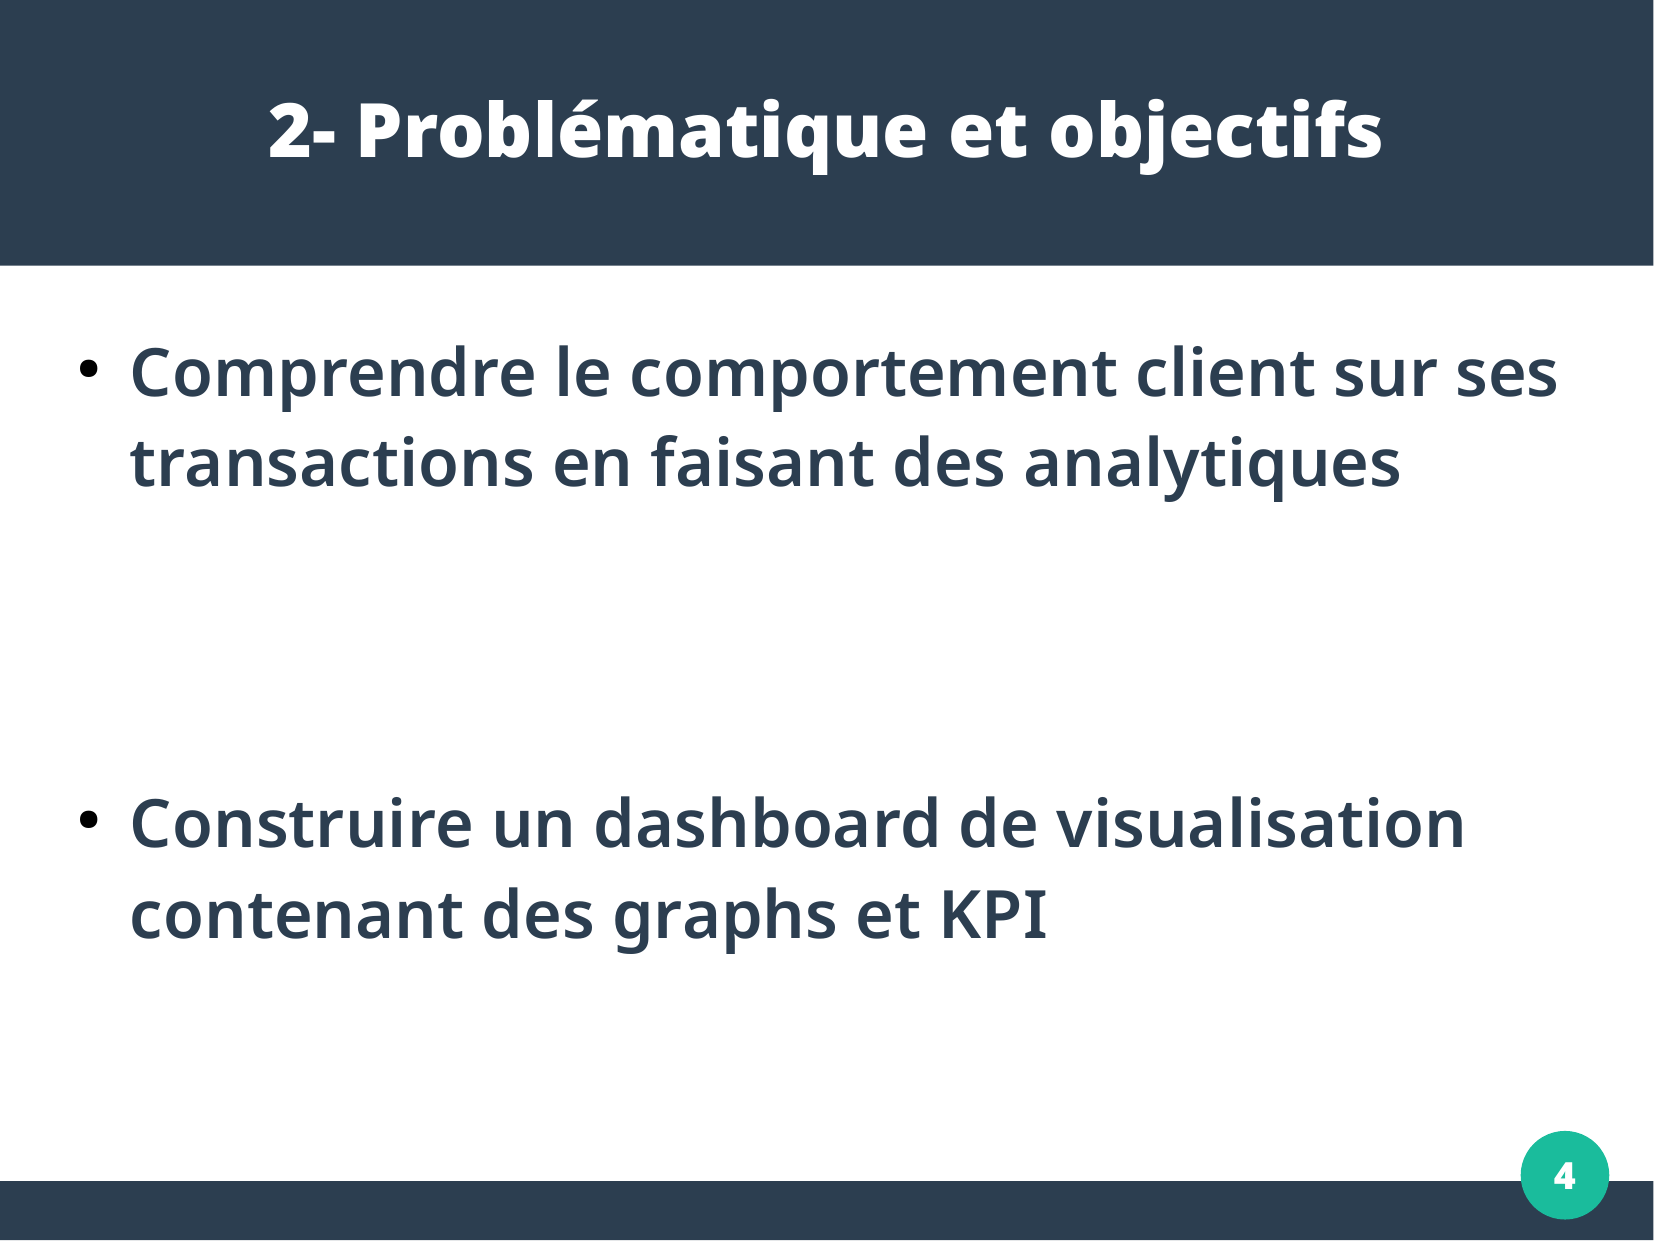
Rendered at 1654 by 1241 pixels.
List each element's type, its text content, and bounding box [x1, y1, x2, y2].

title 2- Problématique et objectifs [59, 49, 1595, 207]
list Comprendre le comportement client sur ses transactions en faisant des analytiques Construire un dashboard de visualisation contenant des graphs et KPI [59, 324, 1595, 1152]
